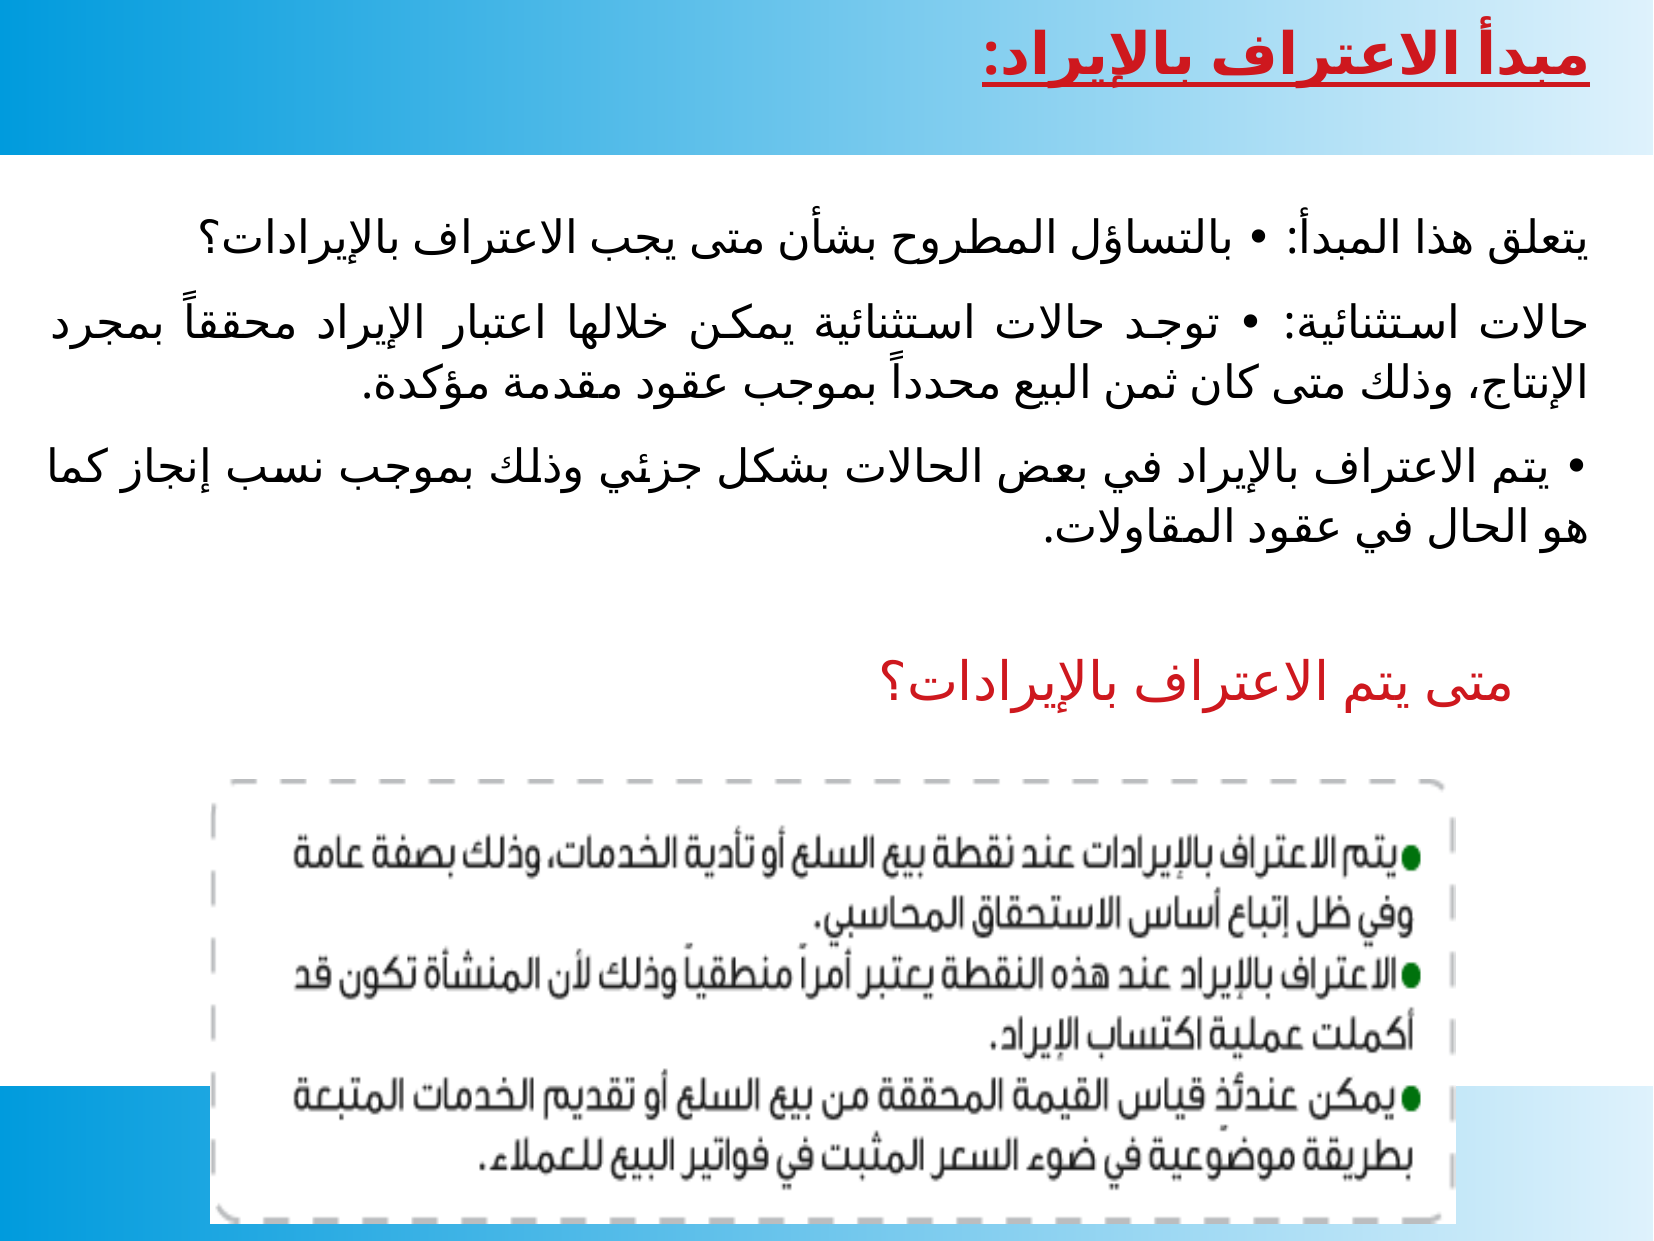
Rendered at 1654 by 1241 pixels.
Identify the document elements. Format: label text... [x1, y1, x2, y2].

text_box متى يتم الاعتراف بالإيرادات؟ [150, 645, 1531, 766]
text_box مبدأ الاعتراف بالإيراد: يتعلق هذا المبدأ: • بالتساؤل المطروح بشأن متى يجب الاعتراف بالإيرادات؟ حالات استثنائية: • توجد حالات استثنائية يمكن خلالها اعتبار الإيراد محققاً بمجرد الإنتاج، وذلك متى كان ثمن البيع محدداً بموجب عقود مقدمة مؤكدة. • يتم الاعتراف بالإيراد في بعض الحالات بشكل جزئي وذلك بموجب نسب إنجاز كما هو الحال في عقود المقاولات. [30, 15, 1606, 650]
picture [210, 779, 1456, 1224]
